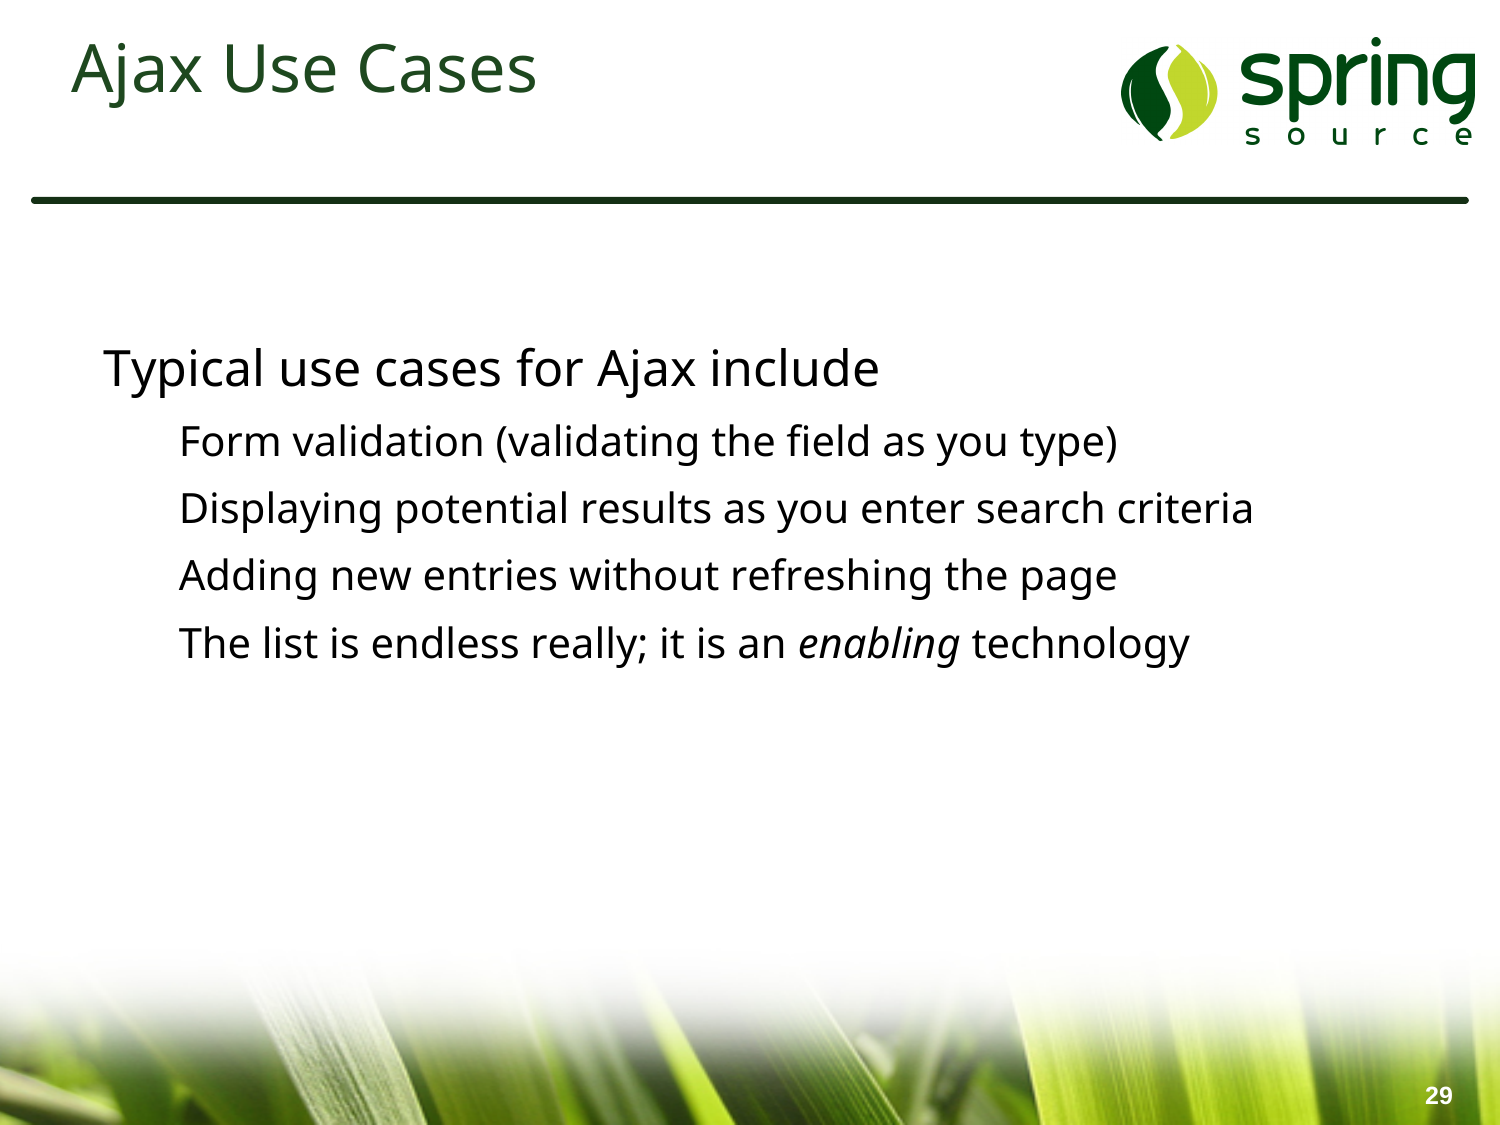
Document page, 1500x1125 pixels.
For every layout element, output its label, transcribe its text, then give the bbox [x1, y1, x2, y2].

title Ajax Use Cases [56, 13, 1089, 176]
picture [1121, 37, 1475, 145]
picture [0, 944, 1500, 1125]
list Typical use cases for Ajax include Form validation (validating the field as you type) Displaying potential results as you enter search criteria Adding new entries without refreshing the page The list is endless really; it is an enabling technology [89, 324, 1436, 1000]
